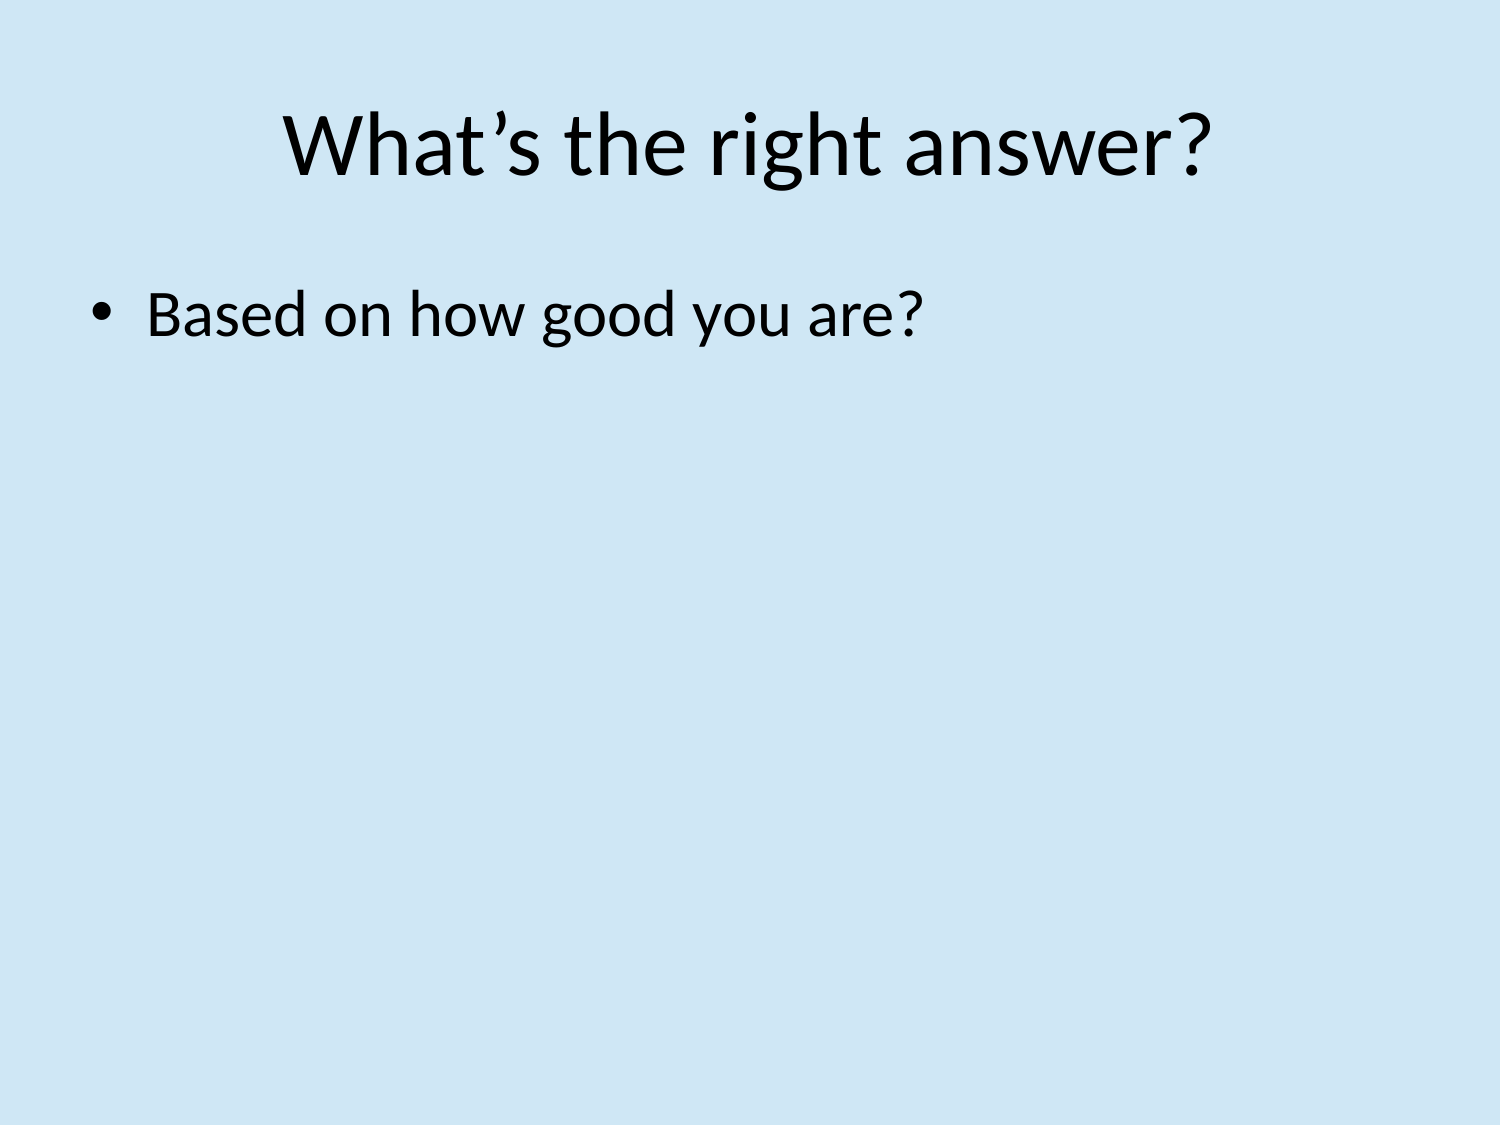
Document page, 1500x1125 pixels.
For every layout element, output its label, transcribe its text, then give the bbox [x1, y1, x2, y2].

list Based on how good you are? [75, 262, 1425, 1005]
title What’s the right answer? [75, 45, 1425, 233]
